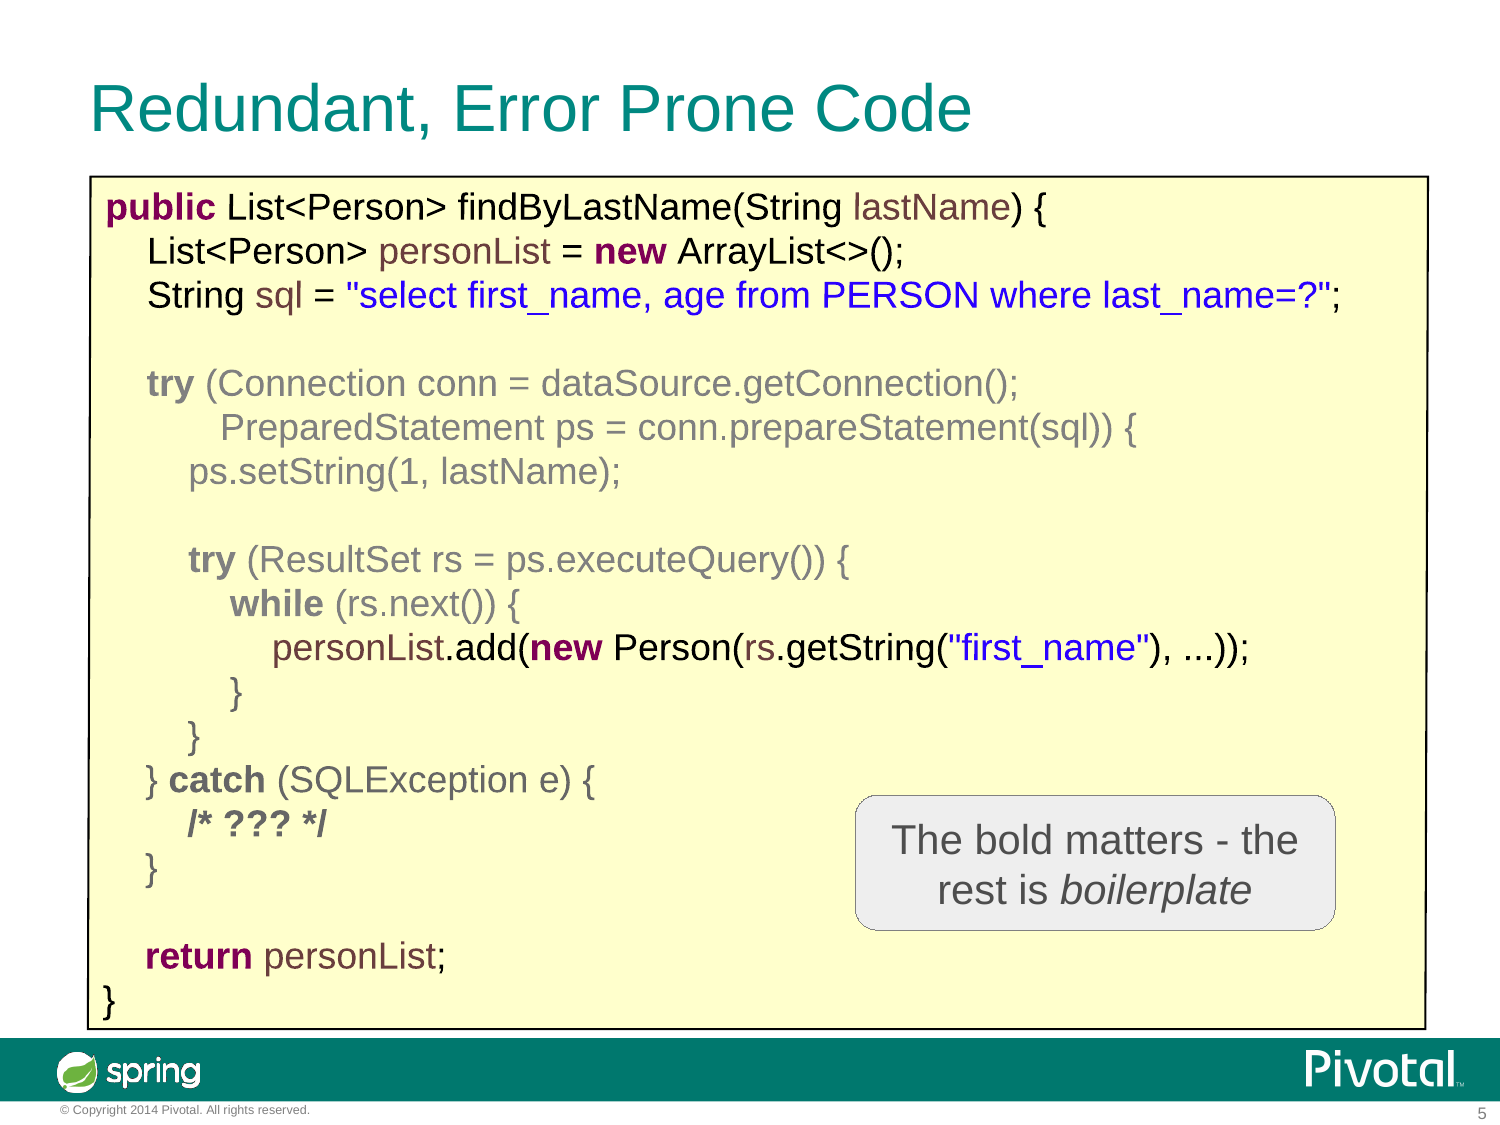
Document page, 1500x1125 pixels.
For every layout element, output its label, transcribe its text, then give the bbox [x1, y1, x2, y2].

text_box public List<Person> findByLastName(String lastName) { List<Person> personList = new ArrayList<>(); String sql = "select first_name, age from PERSON where last_name=?"; try (Connection conn = dataSource.getConnection(); PreparedStatement ps = conn.prepareStatement(sql)) { ps.setString(1, lastName); try (ResultSet rs = ps.executeQuery()) { while (rs.next()) { personList.add(new Person(rs.getString("first_name"), ...)); } } } catch (SQLException e) { /* ??? */ } return personList; } [87, 176, 1429, 1030]
title Redundant, Error Prone Code [75, 57, 1426, 153]
text_box The bold matters - the rest is boilerplate [855, 795, 1336, 931]
picture [1306, 1050, 1464, 1087]
picture [32, 1041, 210, 1103]
